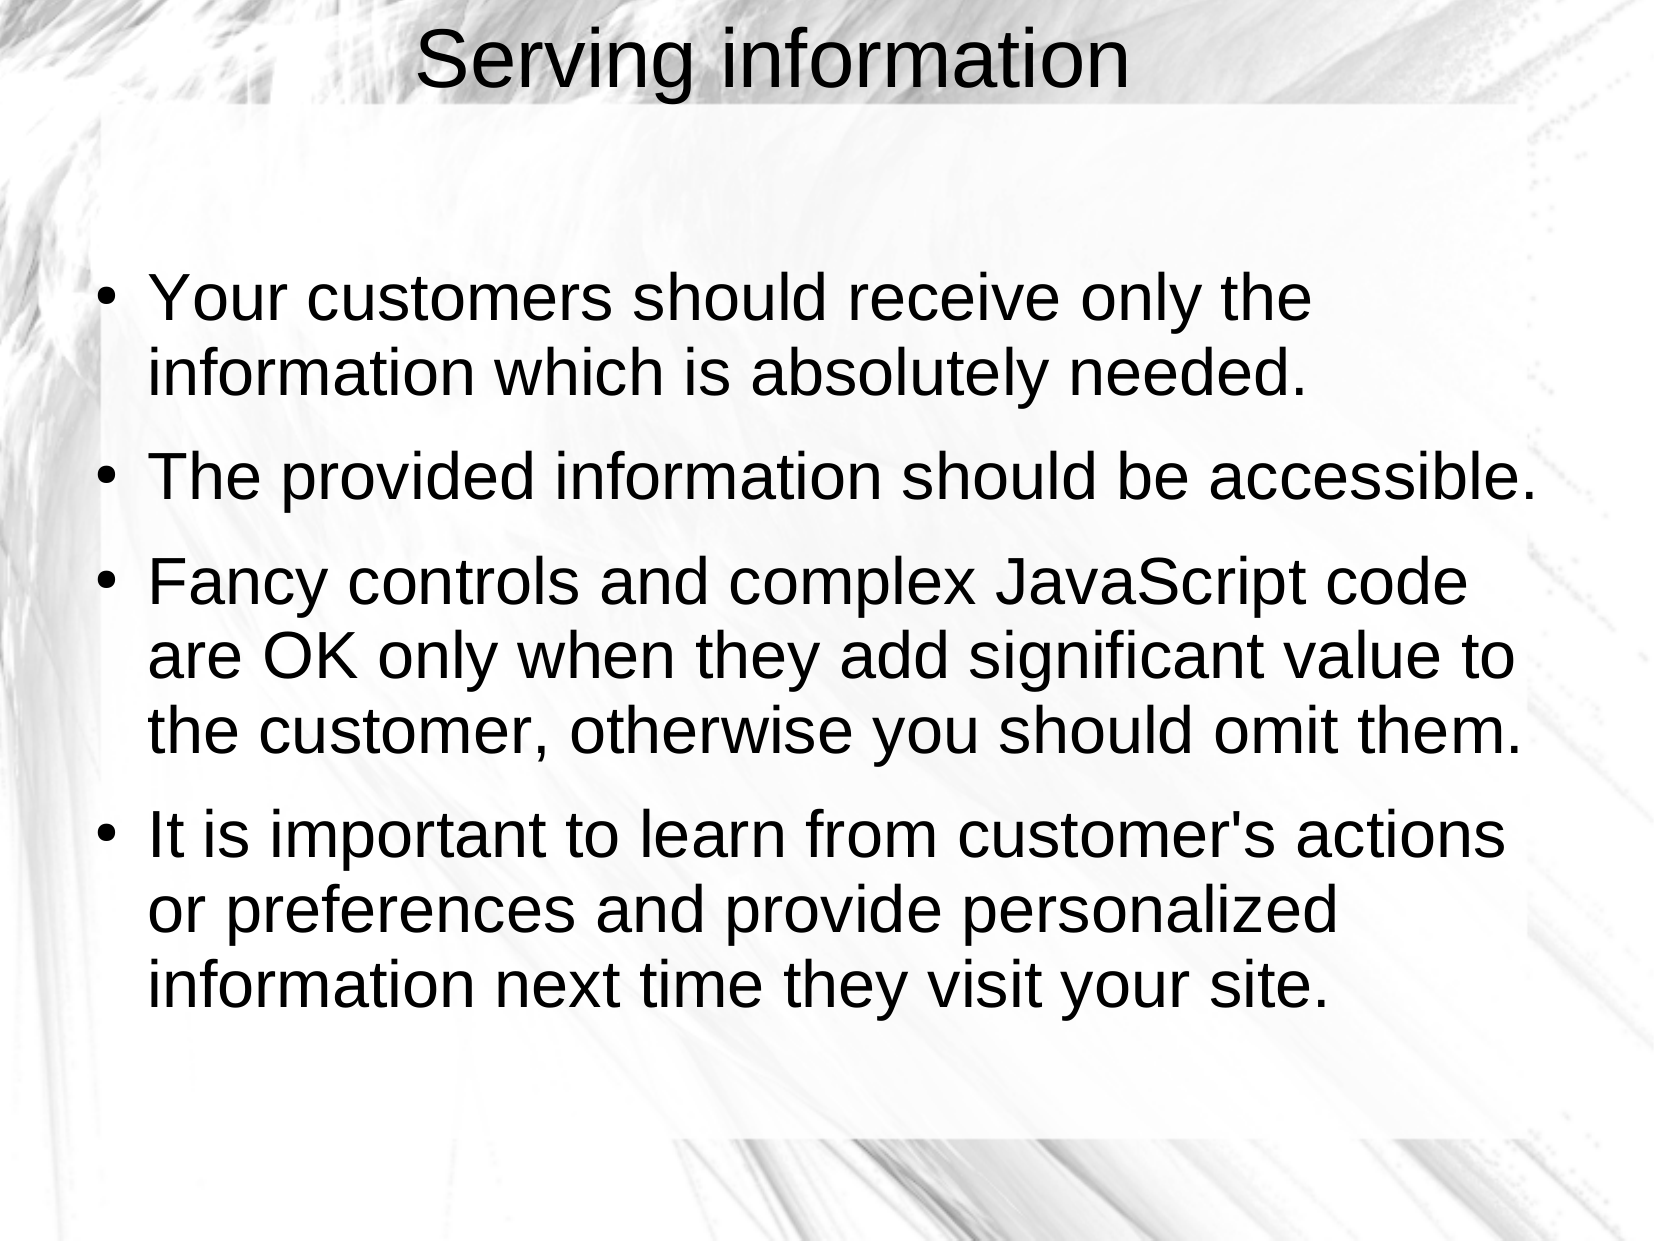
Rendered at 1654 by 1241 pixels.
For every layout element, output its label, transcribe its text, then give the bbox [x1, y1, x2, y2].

picture [0, 0, 1654, 1241]
title Serving information [29, 0, 1518, 119]
list Your customers should receive only the information which is absolutely needed. The provided information should be accessible. Fancy controls and complex JavaScript code are OK only when they add significant value to the customer, otherwise you should omit them. It is important to learn from customer's actions or preferences and provide personalized information next time they visit your site. [76, 155, 1565, 1152]
